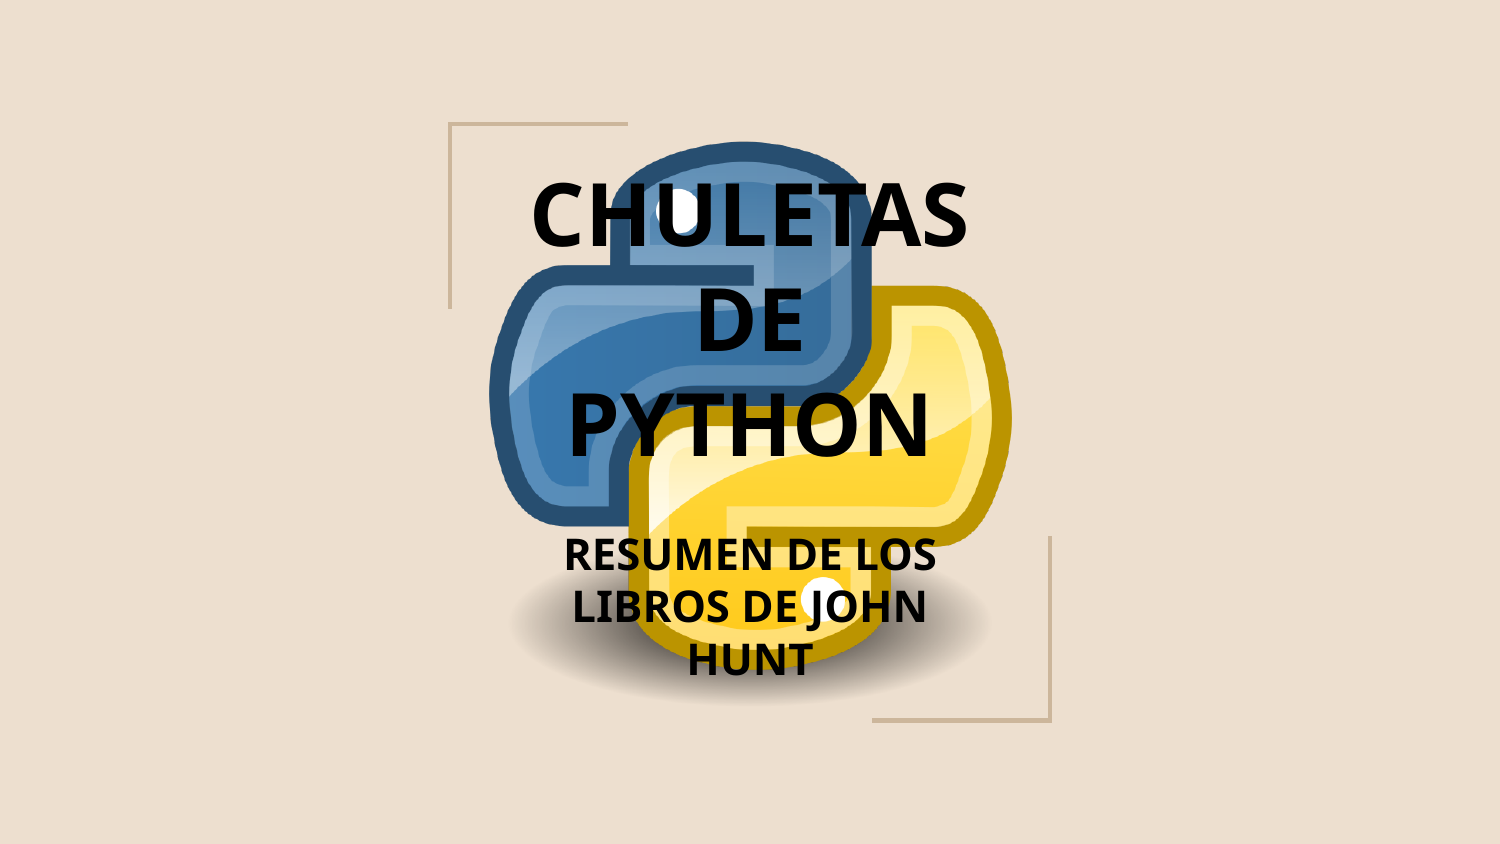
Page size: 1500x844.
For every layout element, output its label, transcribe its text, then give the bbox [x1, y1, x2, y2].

title CHULETAS DE PYTHON [499, 236, 1001, 490]
picture [454, 128, 1046, 720]
subtitle RESUMEN DE LOS LIBROS DE JOHN HUNT [499, 511, 1001, 627]
